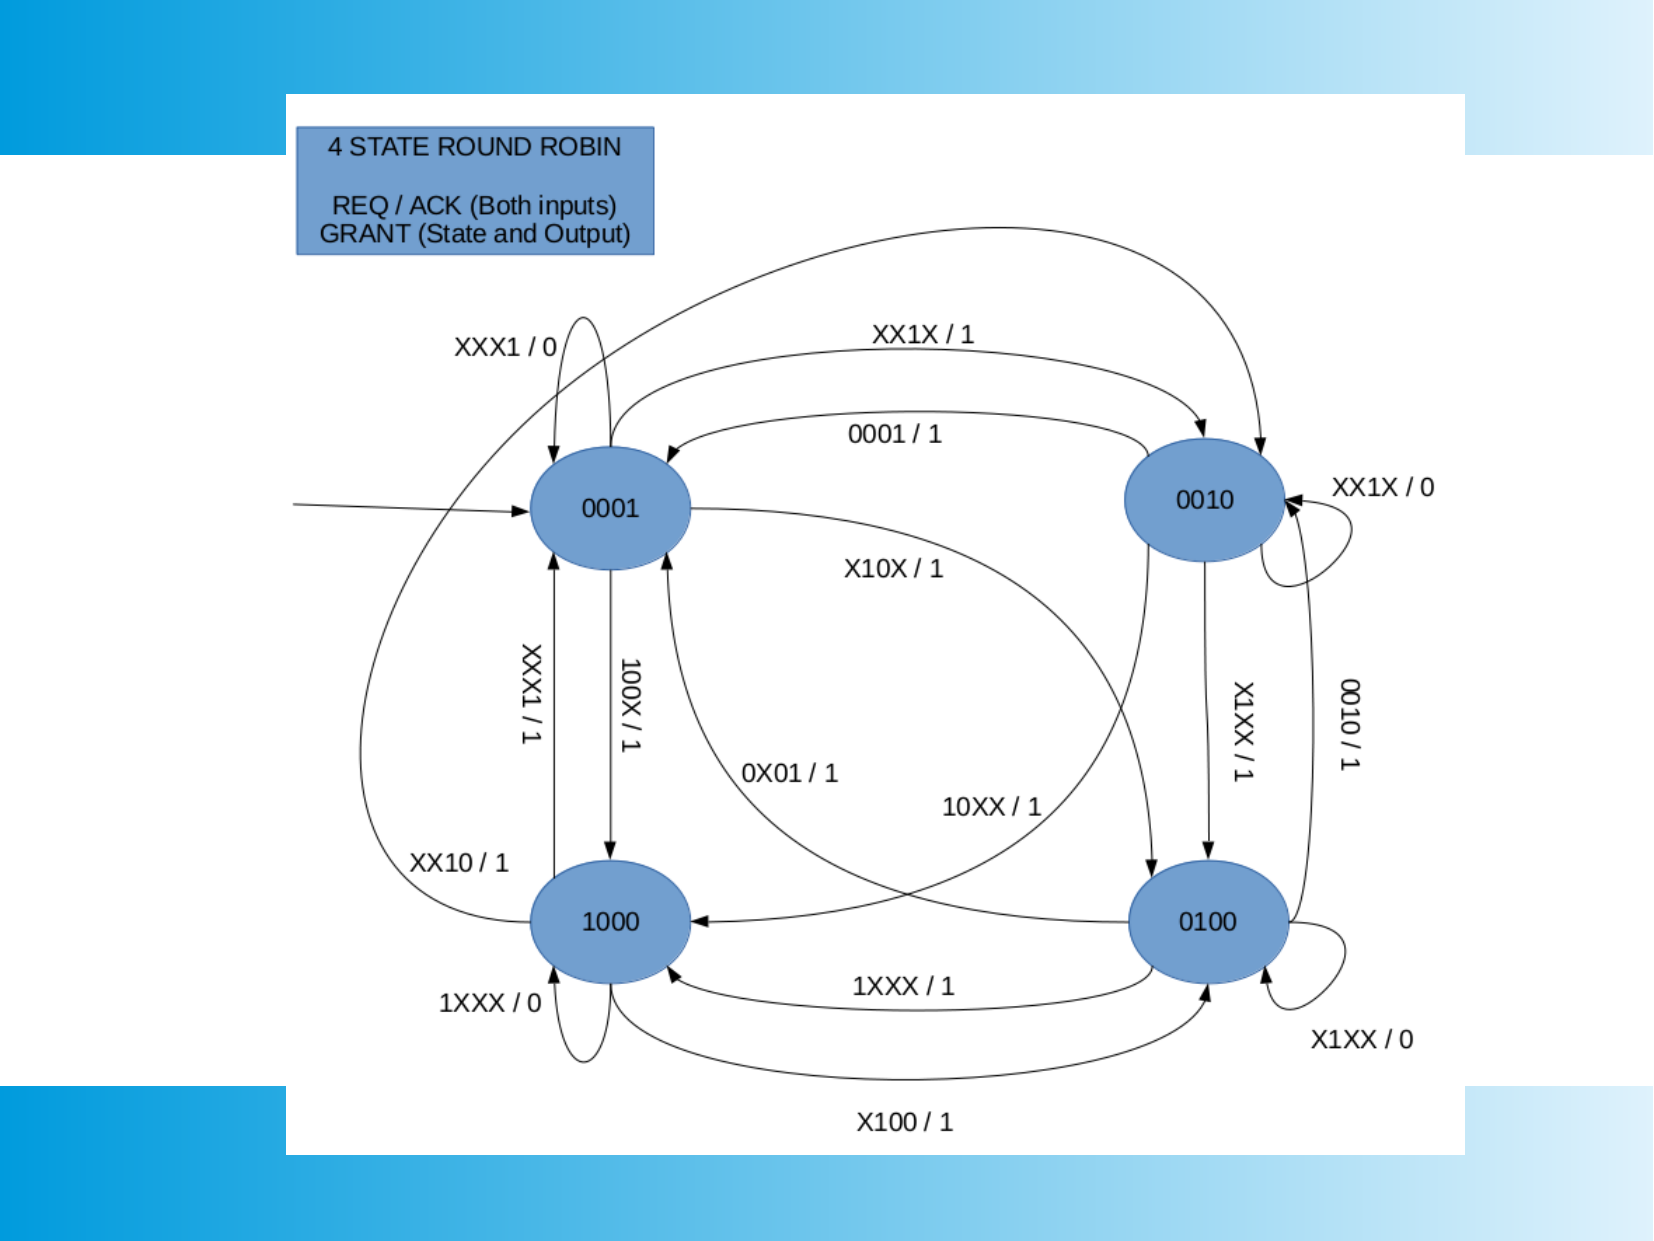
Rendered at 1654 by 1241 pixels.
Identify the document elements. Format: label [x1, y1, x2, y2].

picture [286, 94, 1465, 1155]
